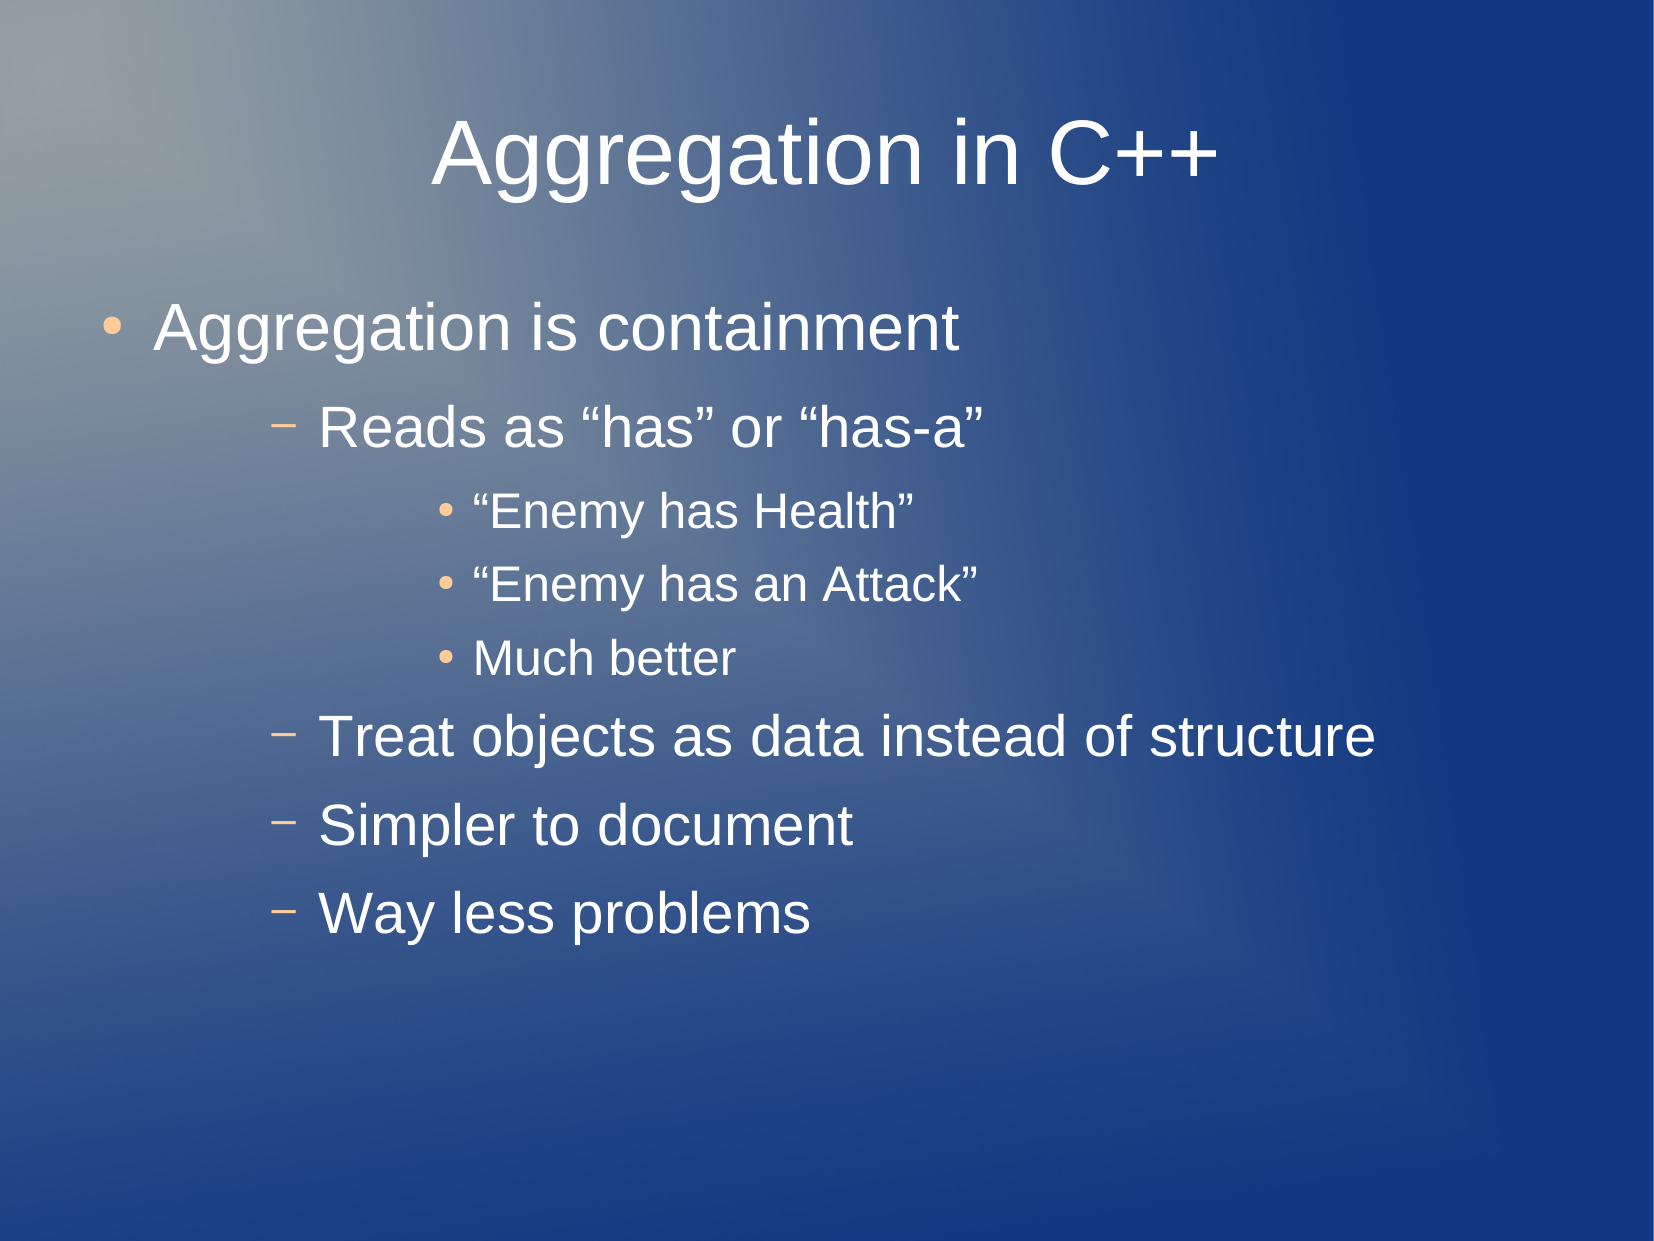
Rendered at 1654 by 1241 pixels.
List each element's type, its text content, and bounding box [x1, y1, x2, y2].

title Aggregation in C++ [82, 49, 1571, 257]
picture [0, 0, 1654, 1241]
list Aggregation is containment Reads as “has” or “has-a” “Enemy has Health” “Enemy has an Attack” Much better Treat objects as data instead of structure Simpler to document Way less problems [82, 290, 1571, 1109]
